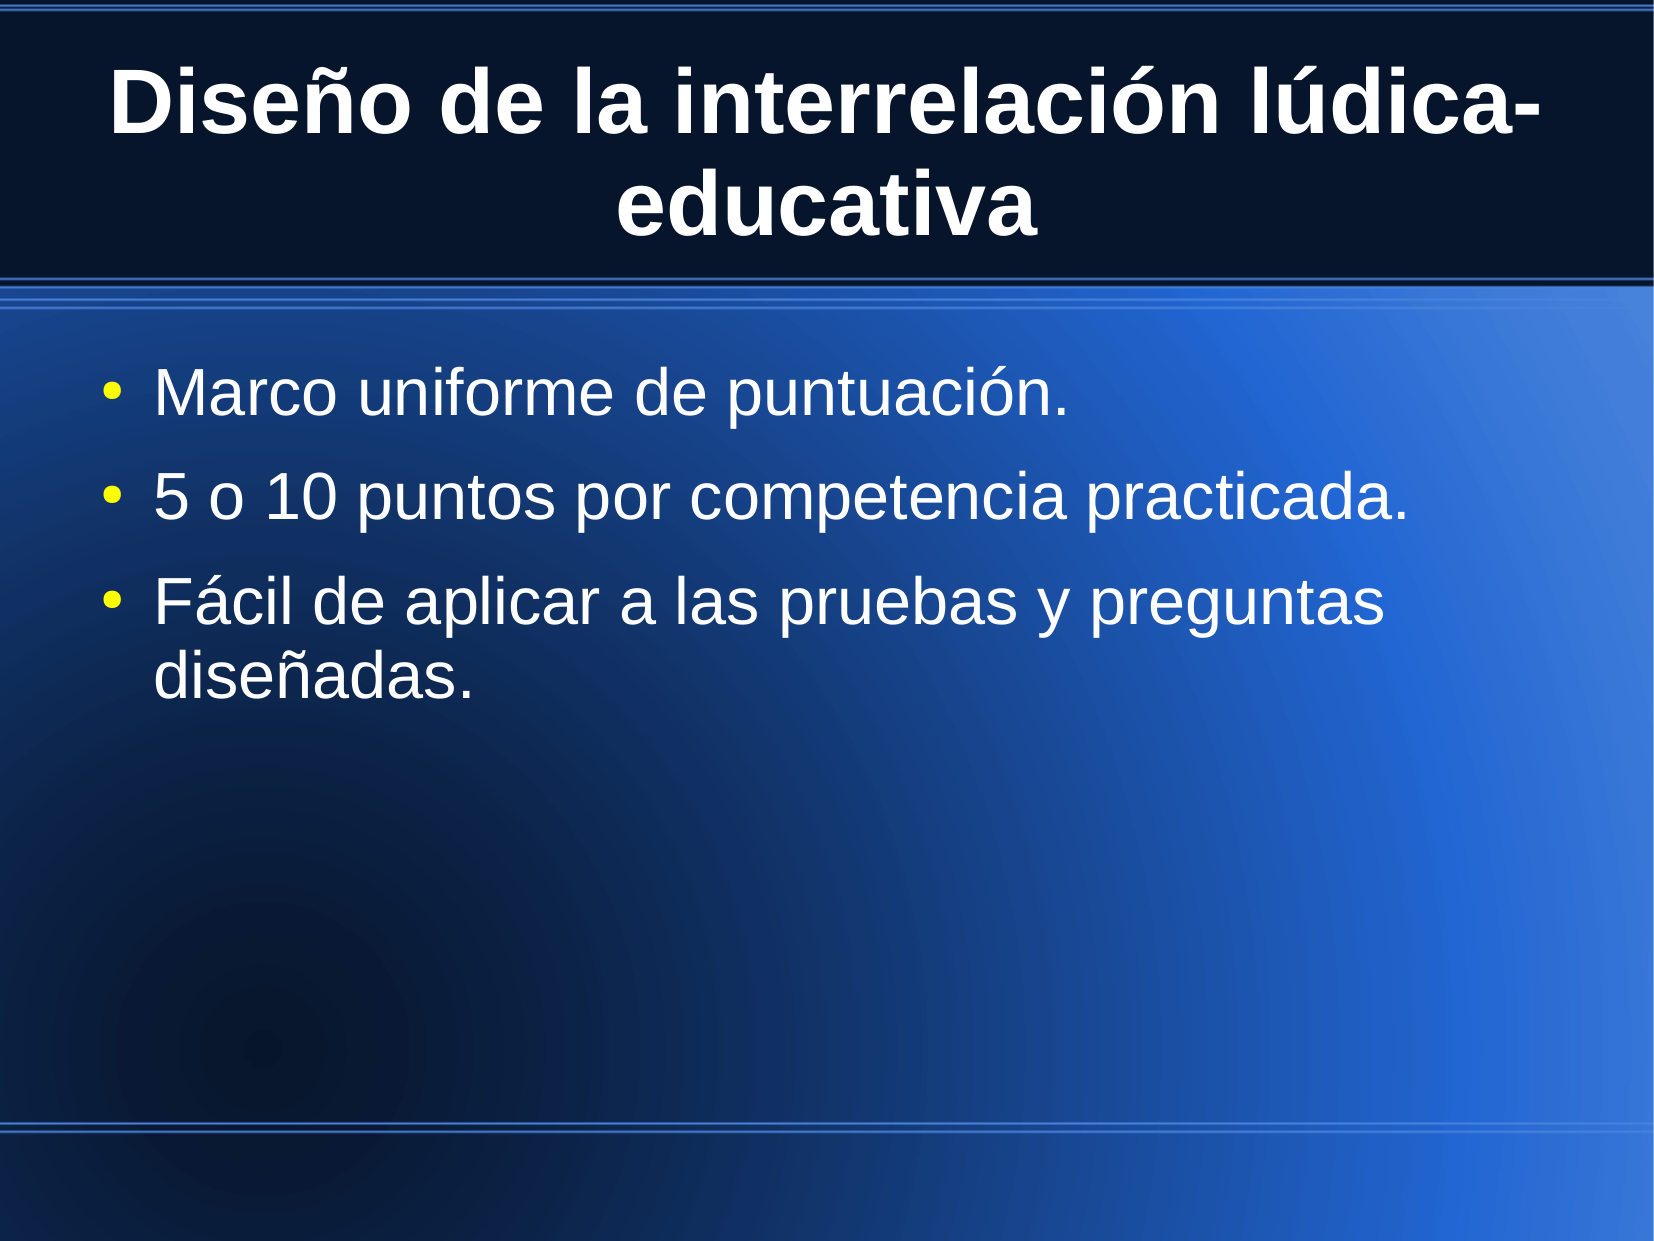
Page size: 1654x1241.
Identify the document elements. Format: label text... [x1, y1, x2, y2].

list Marco uniforme de puntuación. 5 o 10 puntos por competencia practicada. Fácil de aplicar a las pruebas y preguntas diseñadas. [82, 355, 1571, 1058]
title Diseño de la interrelación lúdica-educativa [82, 49, 1571, 257]
picture [0, 0, 1654, 1241]
